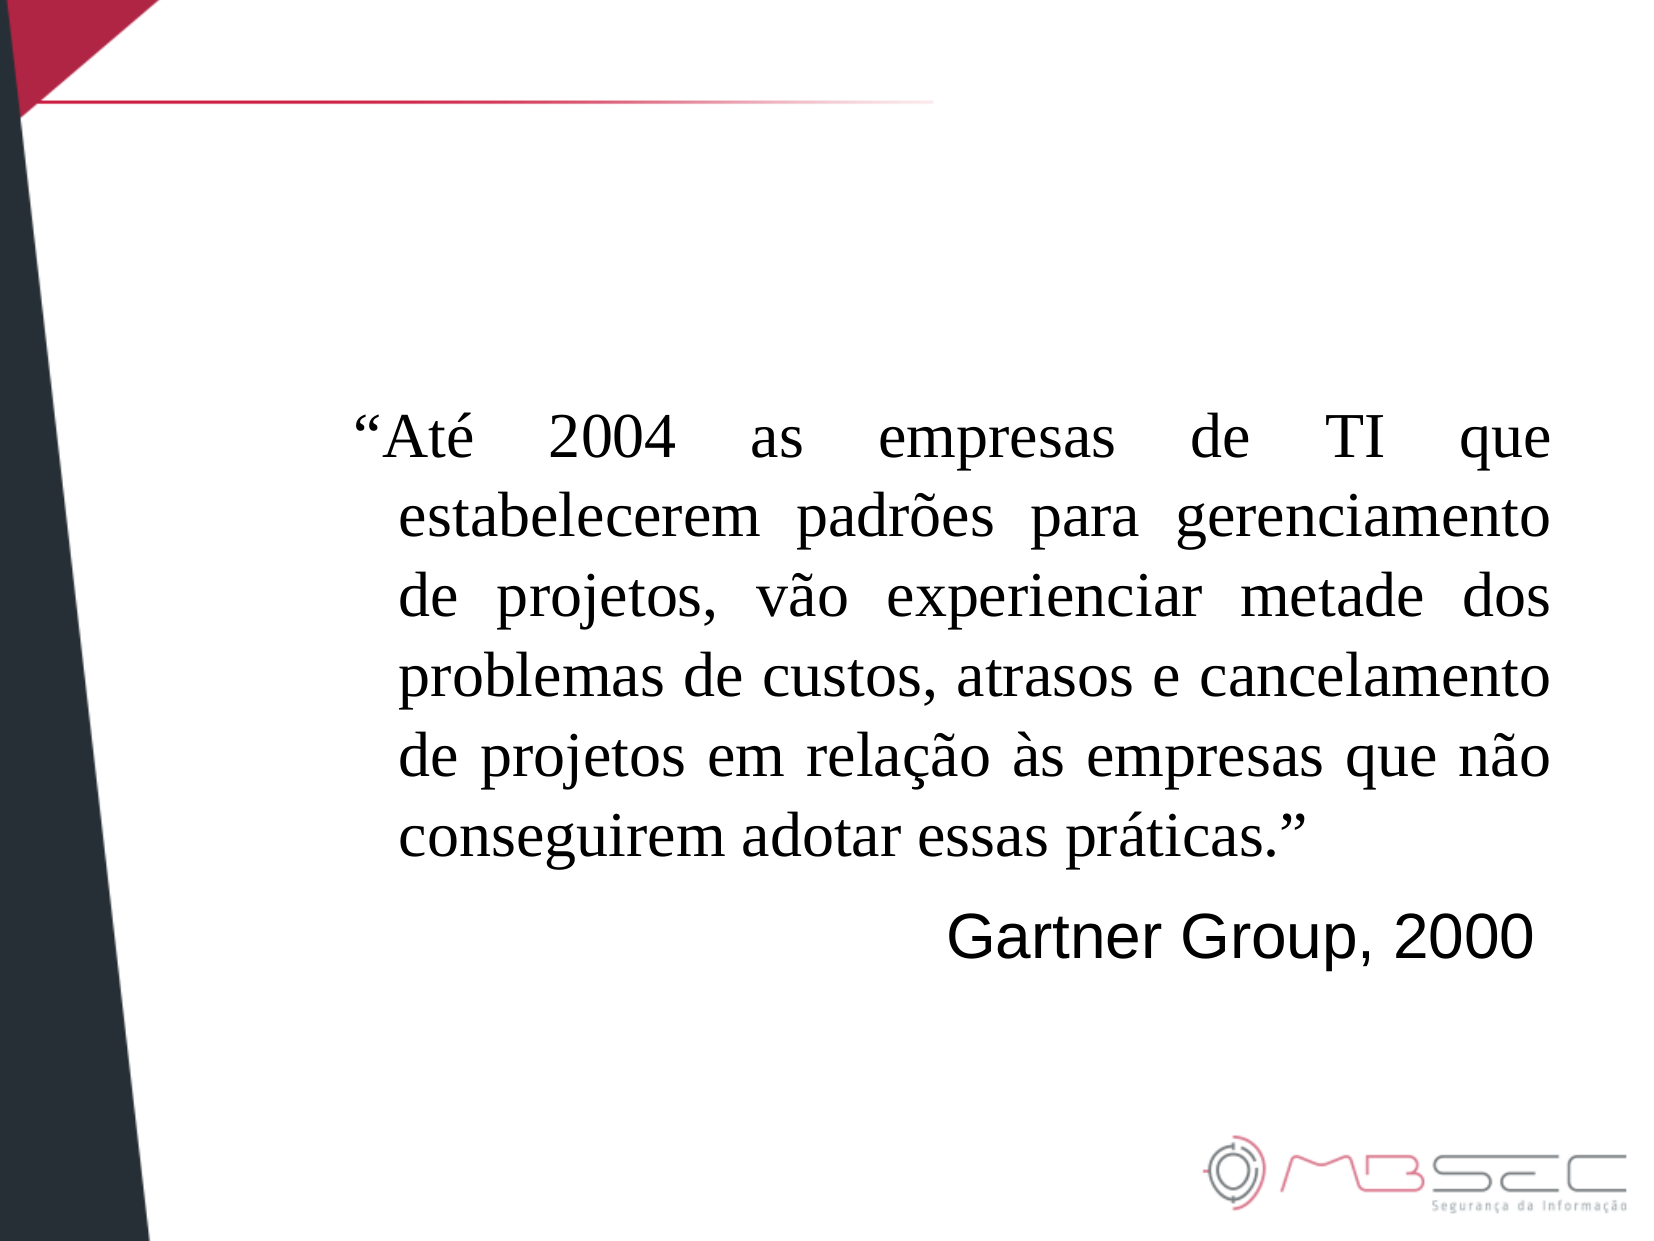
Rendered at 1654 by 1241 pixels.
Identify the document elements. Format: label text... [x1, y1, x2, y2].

picture [0, 0, 1654, 1241]
list “Até 2004 as empresas de TI que estabelecerem padrões para gerenciamento de projetos, vão experienciar metade dos problemas de custos, atrasos e cancelamento de projetos em relação às empresas que não conseguirem adotar essas práticas.” Gartner Group, 2000 [165, 390, 1554, 1091]
